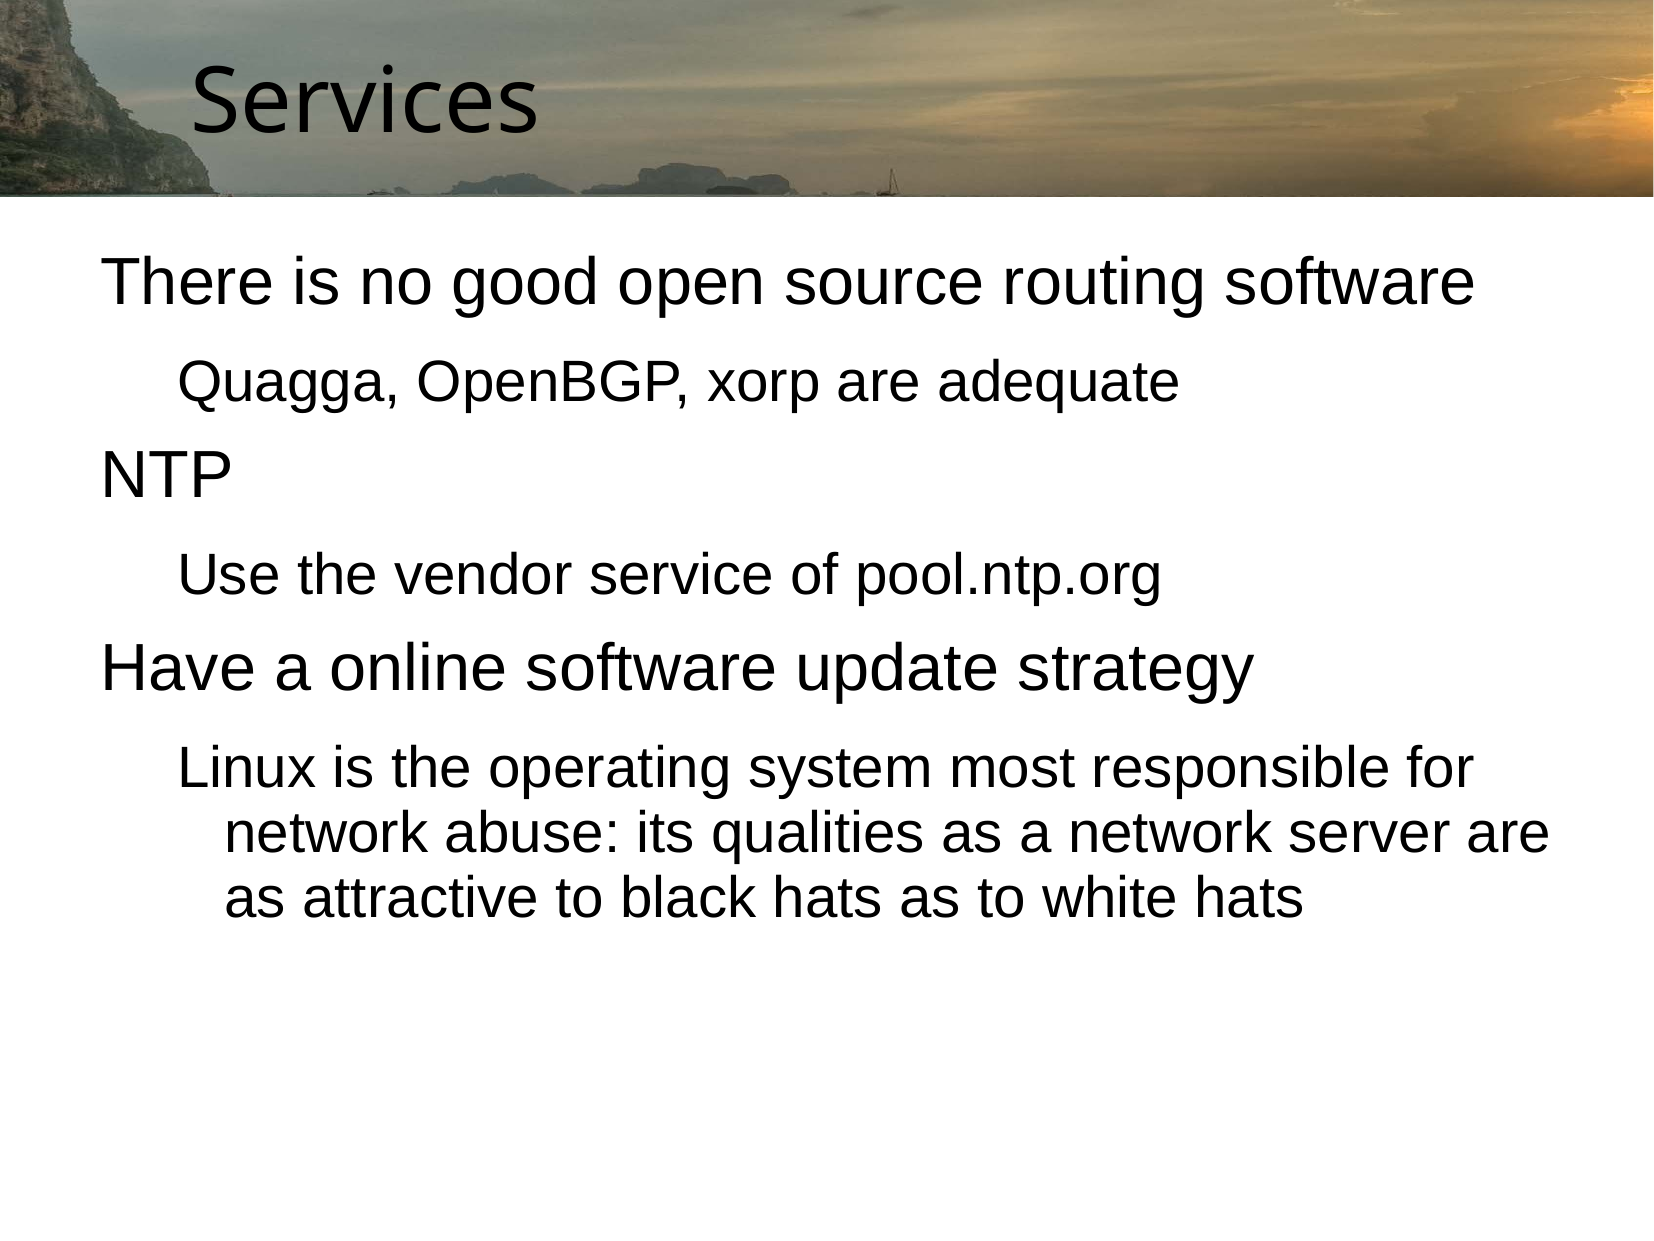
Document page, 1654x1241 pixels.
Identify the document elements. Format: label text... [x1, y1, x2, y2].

list There is no good open source routing software Quagga, OpenBGP, xorp are adequate NTP Use the vendor service of pool.ntp.org Have a online software update strategy Linux is the operating system most responsible for network abuse: its qualities as a network server are as attractive to black hats as to white hats [82, 244, 1571, 1225]
title Services [190, 0, 1571, 194]
picture [0, 0, 1654, 197]
